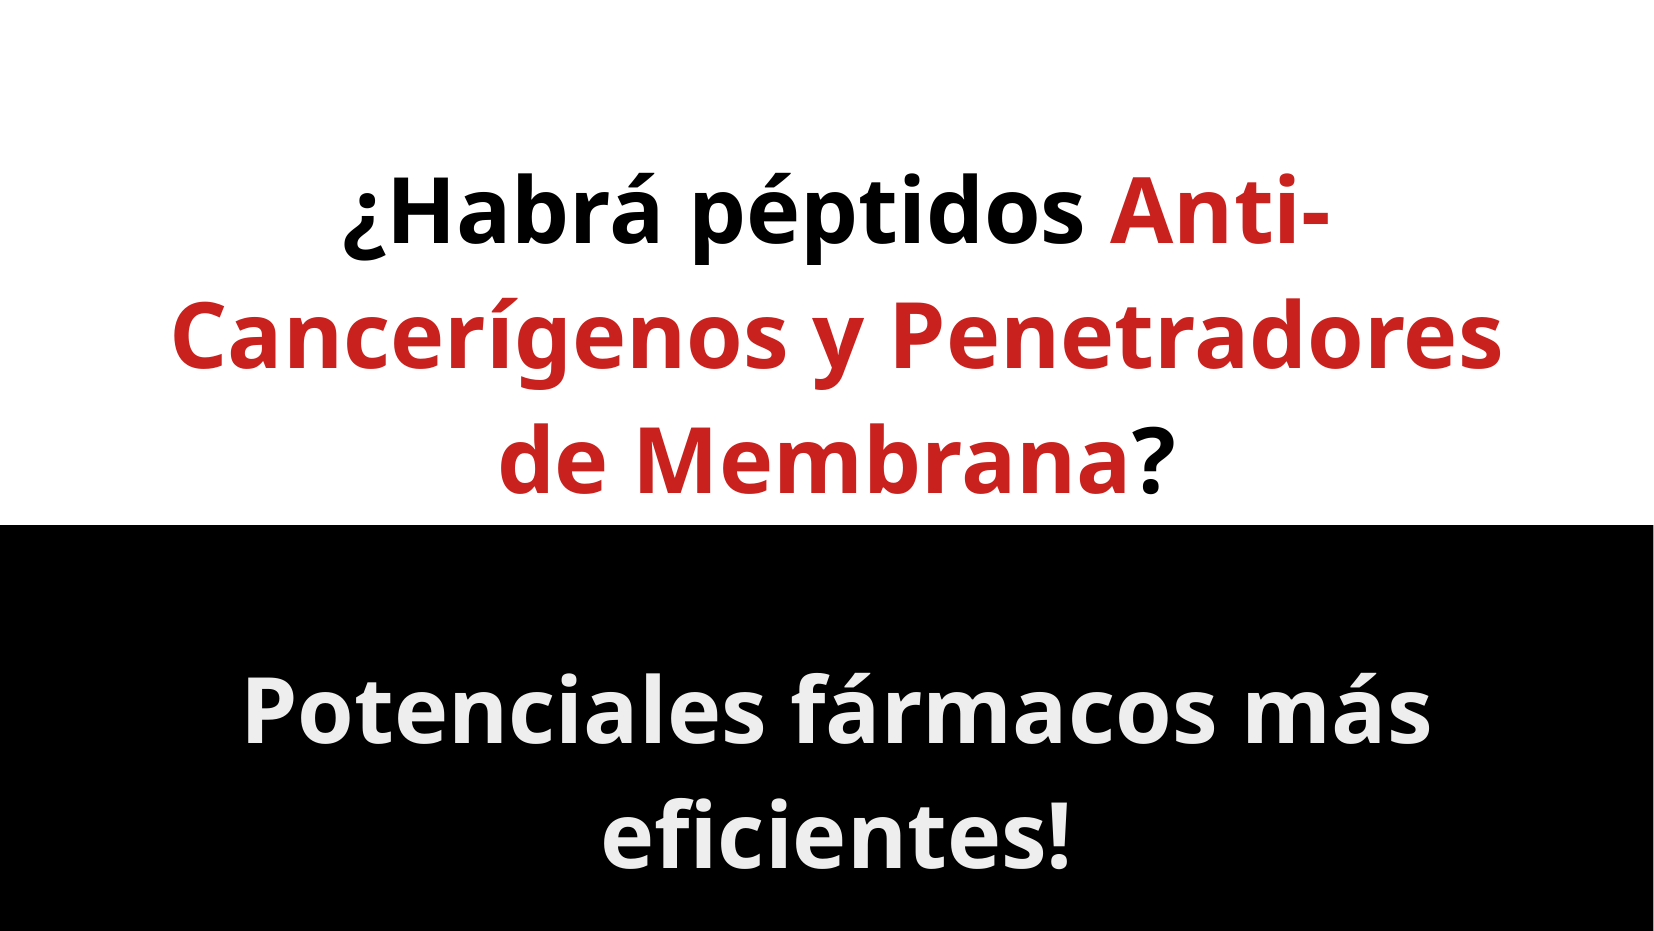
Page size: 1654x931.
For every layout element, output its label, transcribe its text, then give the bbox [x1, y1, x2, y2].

text_box [0, 525, 1654, 931]
text_box ¿Habrá péptidos Anti-Cancerígenos y Penetradores de Membrana? Potenciales fármacos más eficientes! [131, 137, 1542, 813]
